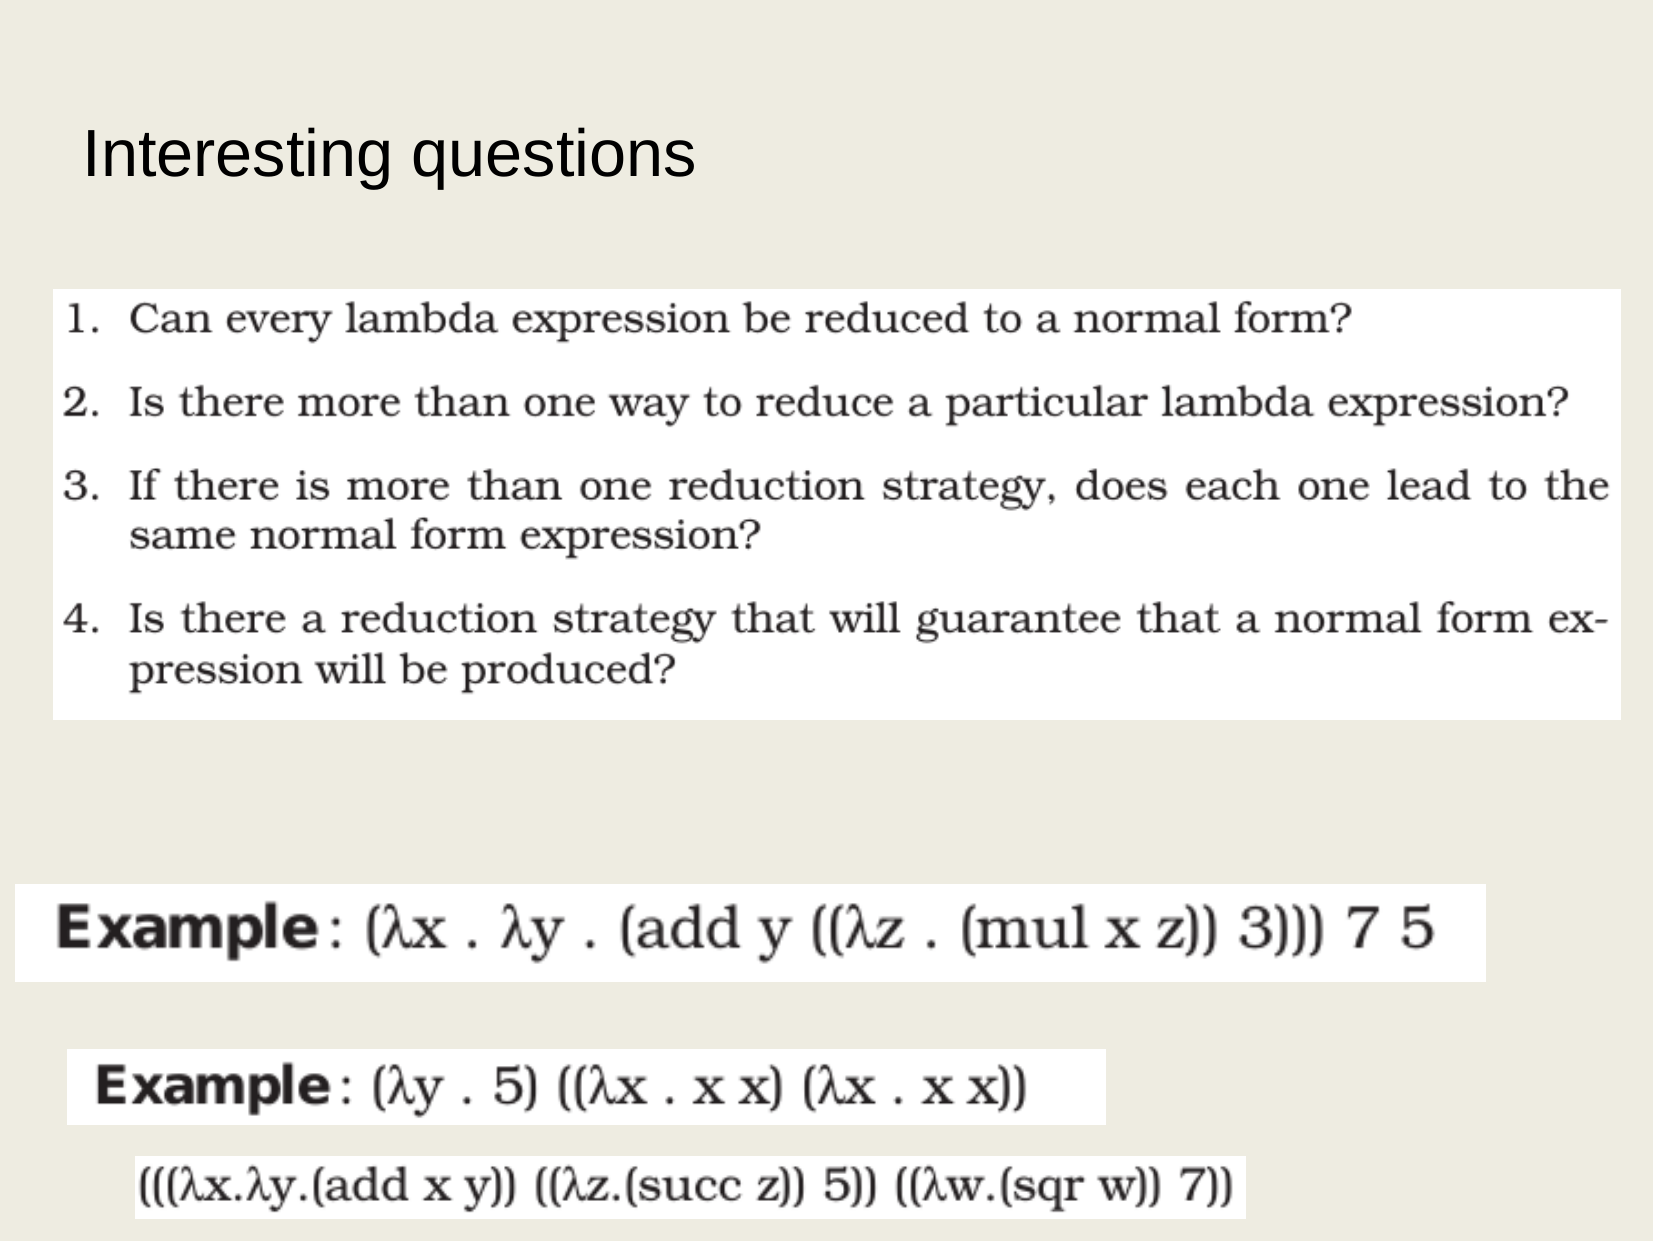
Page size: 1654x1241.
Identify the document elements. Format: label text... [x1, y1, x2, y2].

picture [67, 1049, 1106, 1126]
picture [53, 289, 1621, 721]
picture [15, 884, 1486, 982]
title Interesting questions [82, 49, 1571, 257]
picture [135, 1156, 1246, 1220]
